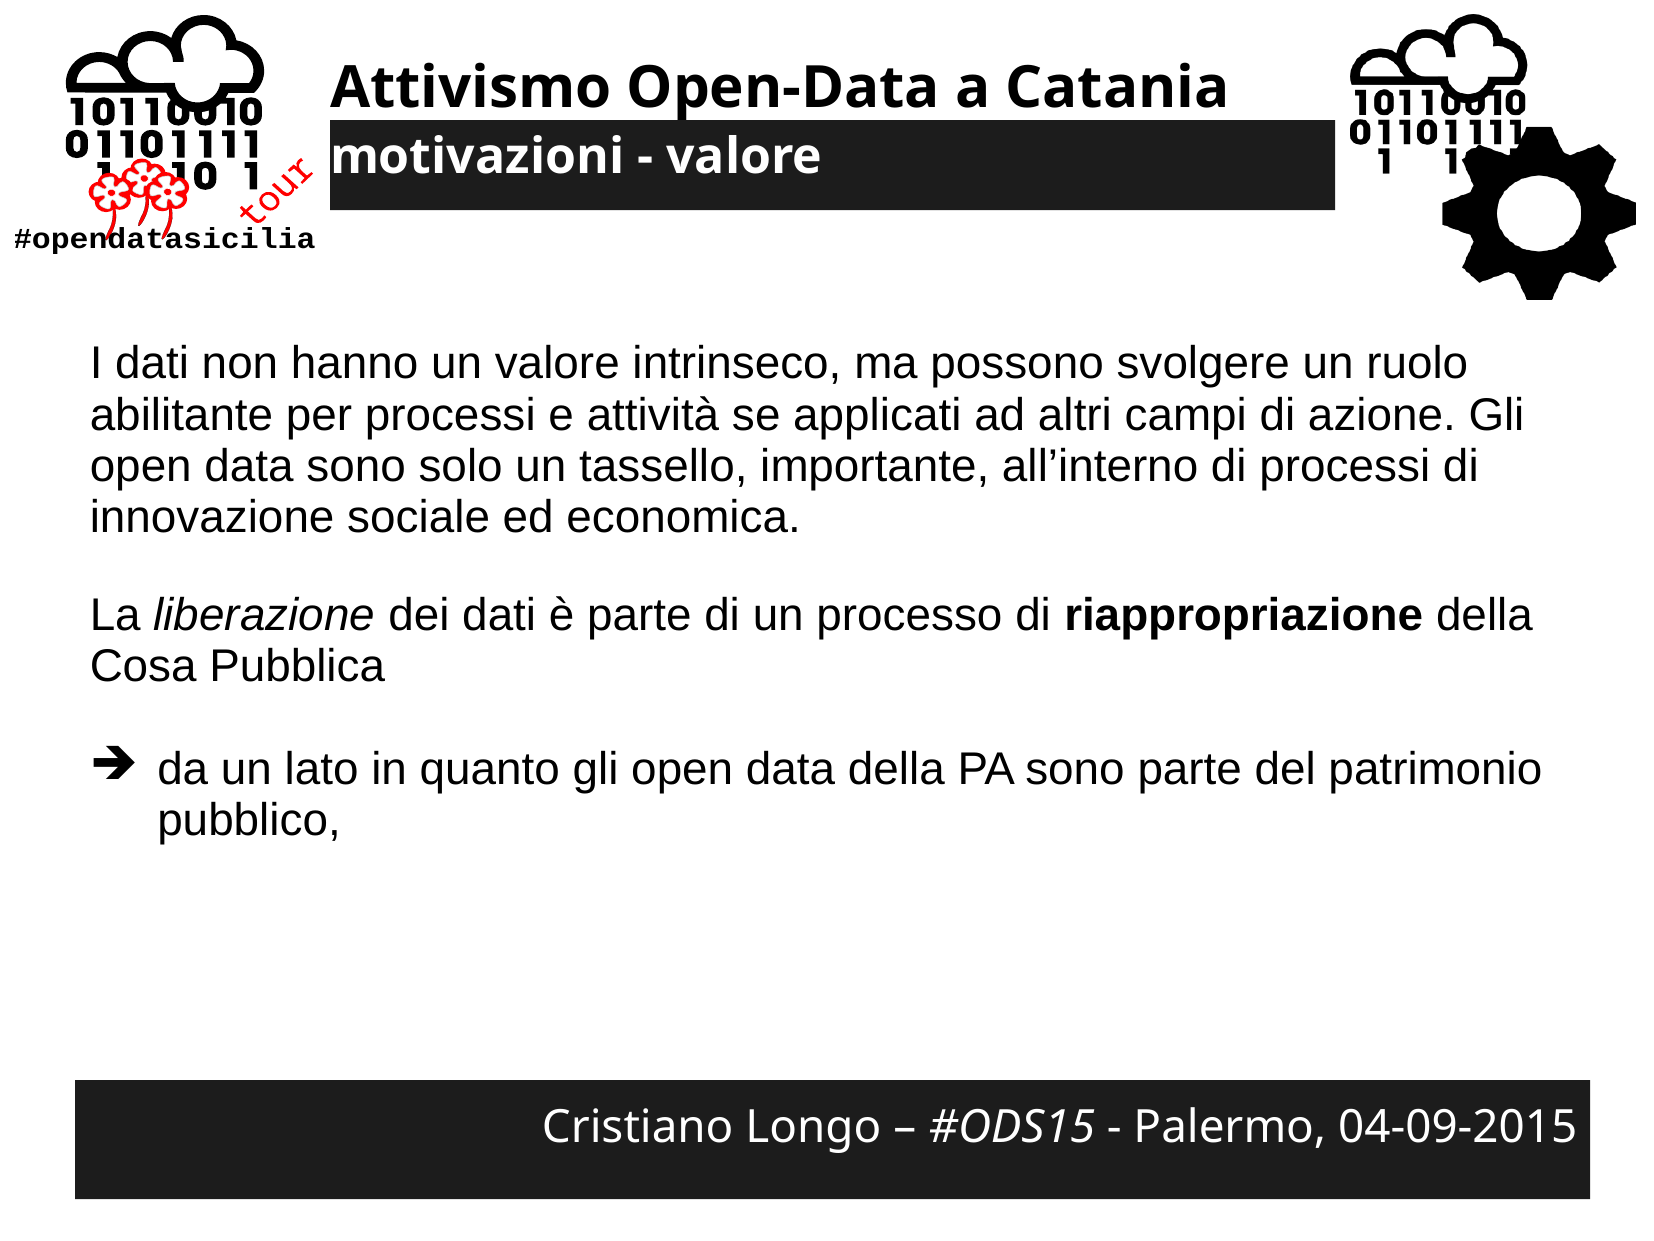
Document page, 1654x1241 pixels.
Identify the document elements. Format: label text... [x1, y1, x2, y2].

text_box La liberazione dei dati è parte di un processo di riappropriazione della Cosa Pubblica da un lato in quanto gli open data della PA sono parte del patrimonio pubblico, [75, 581, 1591, 937]
list Cristiano Longo – #ODS15 - Palermo, 04-09-2015 [75, 1080, 1591, 1200]
picture [15, 15, 316, 256]
list Attivismo Open-Data a Catania [330, 45, 1321, 120]
picture [1350, 14, 1636, 301]
list motivazioni - valore [330, 120, 1336, 211]
text_box I dati non hanno un valore intrinseco, ma possono svolgere un ruolo abilitante per processi e attività se applicati ad altri campi di azione. Gli open data sono solo un tassello, importante, all’interno di processi di innovazione sociale ed economica. [75, 330, 1606, 550]
